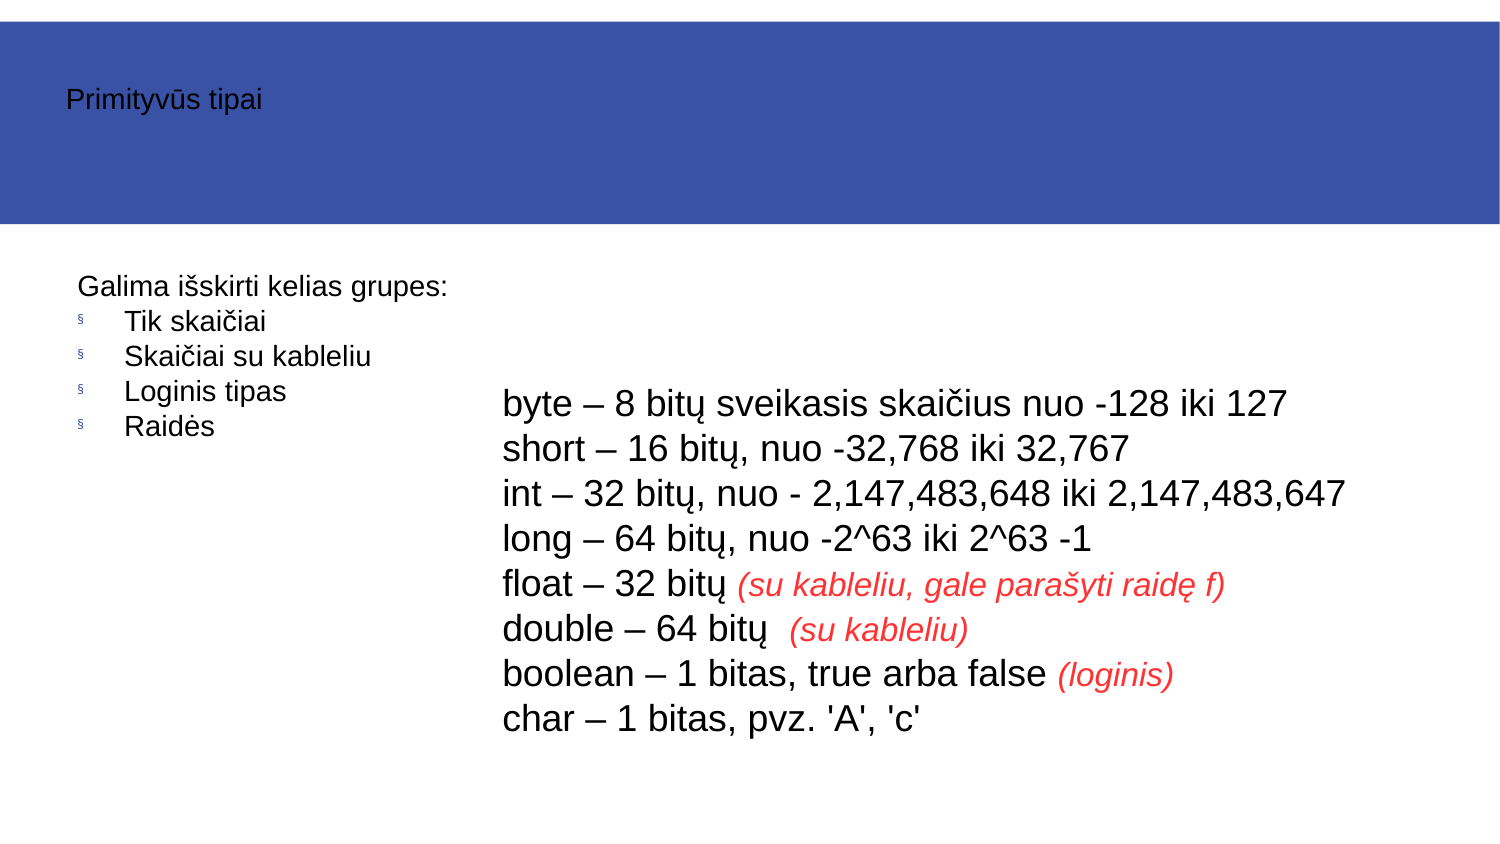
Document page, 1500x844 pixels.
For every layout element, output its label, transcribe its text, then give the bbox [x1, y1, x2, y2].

title Primityvūs tipai [51, 72, 1449, 167]
list byte – 8 bitų sveikasis skaičius nuo -128 iki 127 short – 16 bitų, nuo -32,768 iki 32,767 int – 32 bitų, nuo - 2,147,483,648 iki 2,147,483,647 long – 64 bitų, nuo -2^63 iki 2^63 -1 float – 32 bitų (su kableliu, gale parašyti raidę f) double – 64 bitų (su kableliu) boolean – 1 bitas, true arba false (loginis) char – 1 bitas, pvz. 'A', 'c' [487, 371, 1413, 760]
text_box Galima išskirti kelias grupes: Tik skaičiai Skaičiai su kableliu Loginis tipas Raidės [62, 260, 522, 450]
